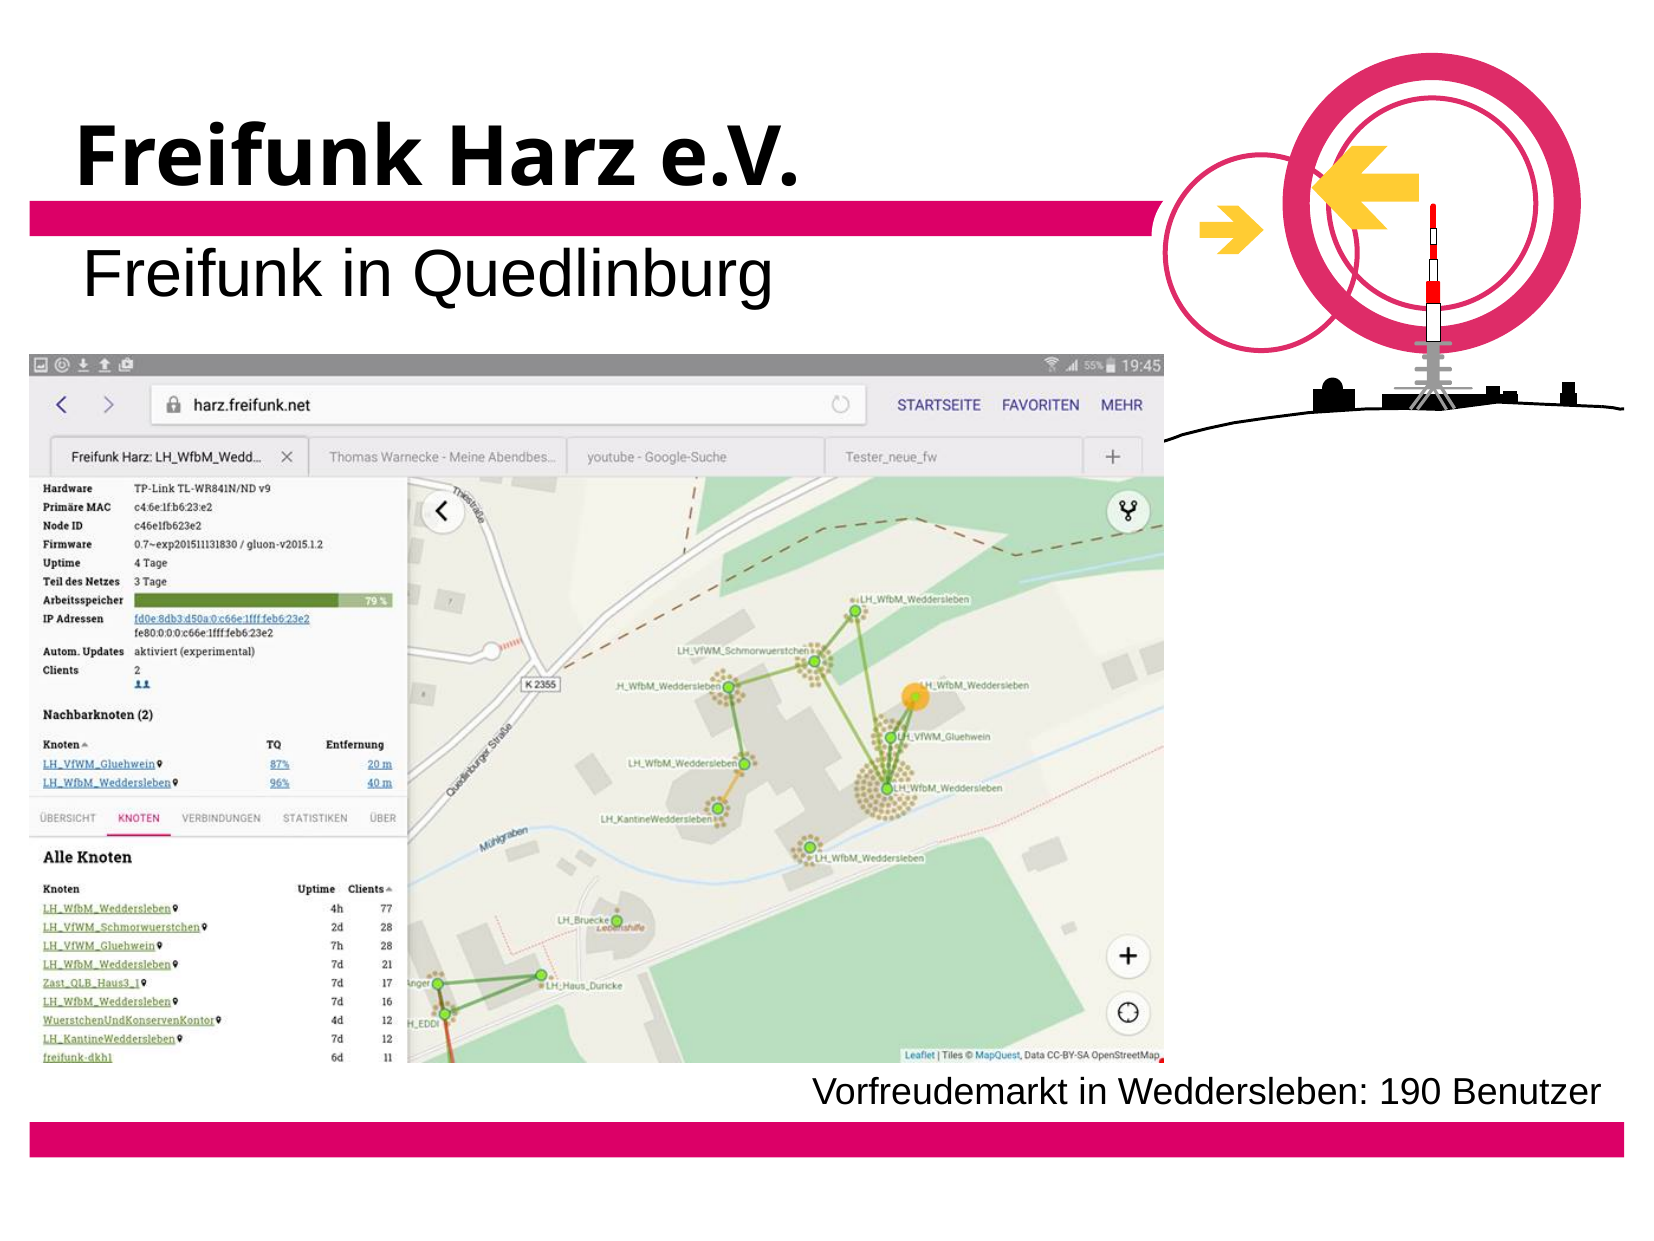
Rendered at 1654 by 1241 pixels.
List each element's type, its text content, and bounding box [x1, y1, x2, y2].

subtitle Freifunk in Quedlinburg [59, 236, 1571, 1038]
text_box Vorfreudemarkt in Weddersleben: 190 Benutzer [797, 1062, 1619, 1120]
picture [29, 354, 1164, 1063]
